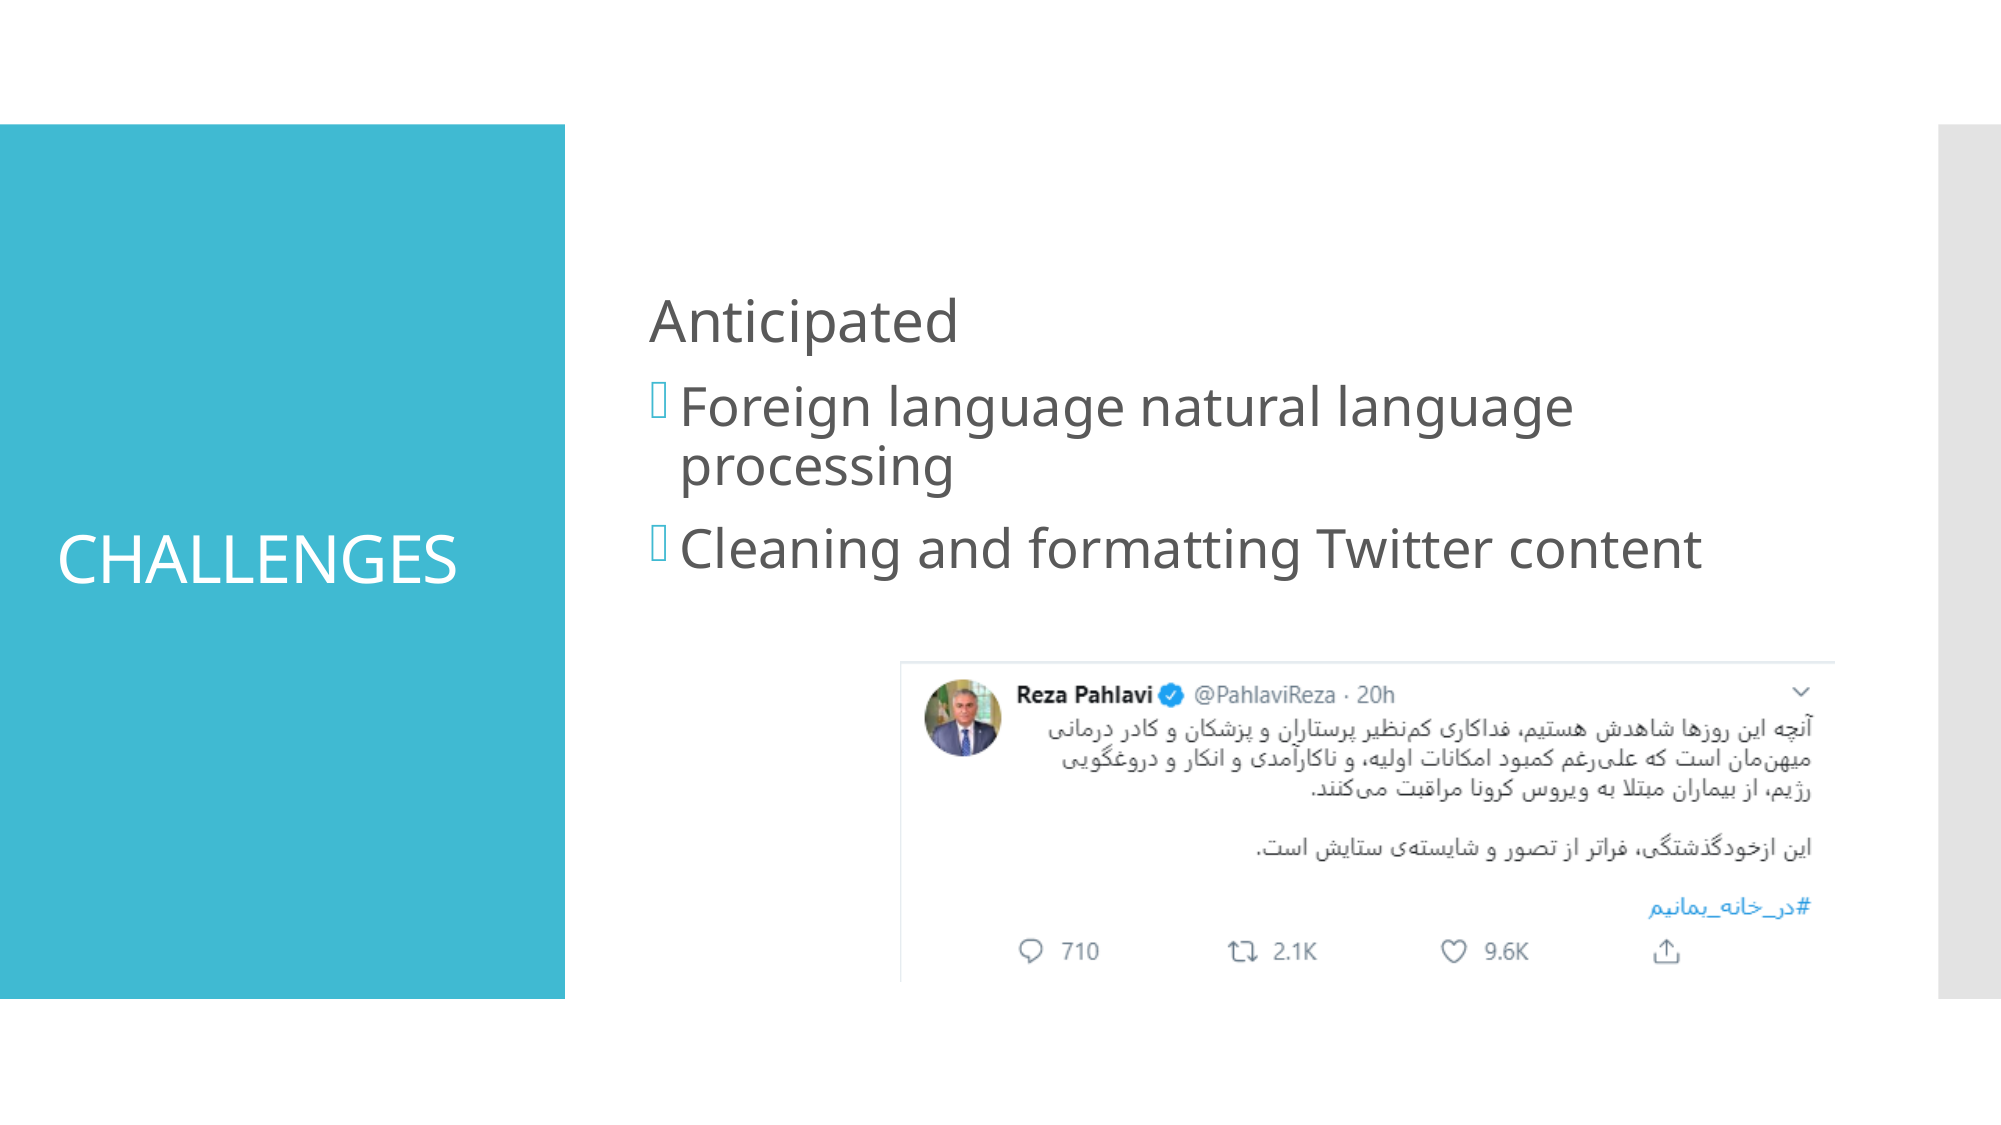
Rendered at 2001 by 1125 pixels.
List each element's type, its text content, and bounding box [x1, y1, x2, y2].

picture [900, 661, 1835, 982]
title Challenges [41, 184, 525, 940]
list Anticipated Foreign language natural language processing Cleaning and formatting Twitter content [634, 141, 1835, 982]
